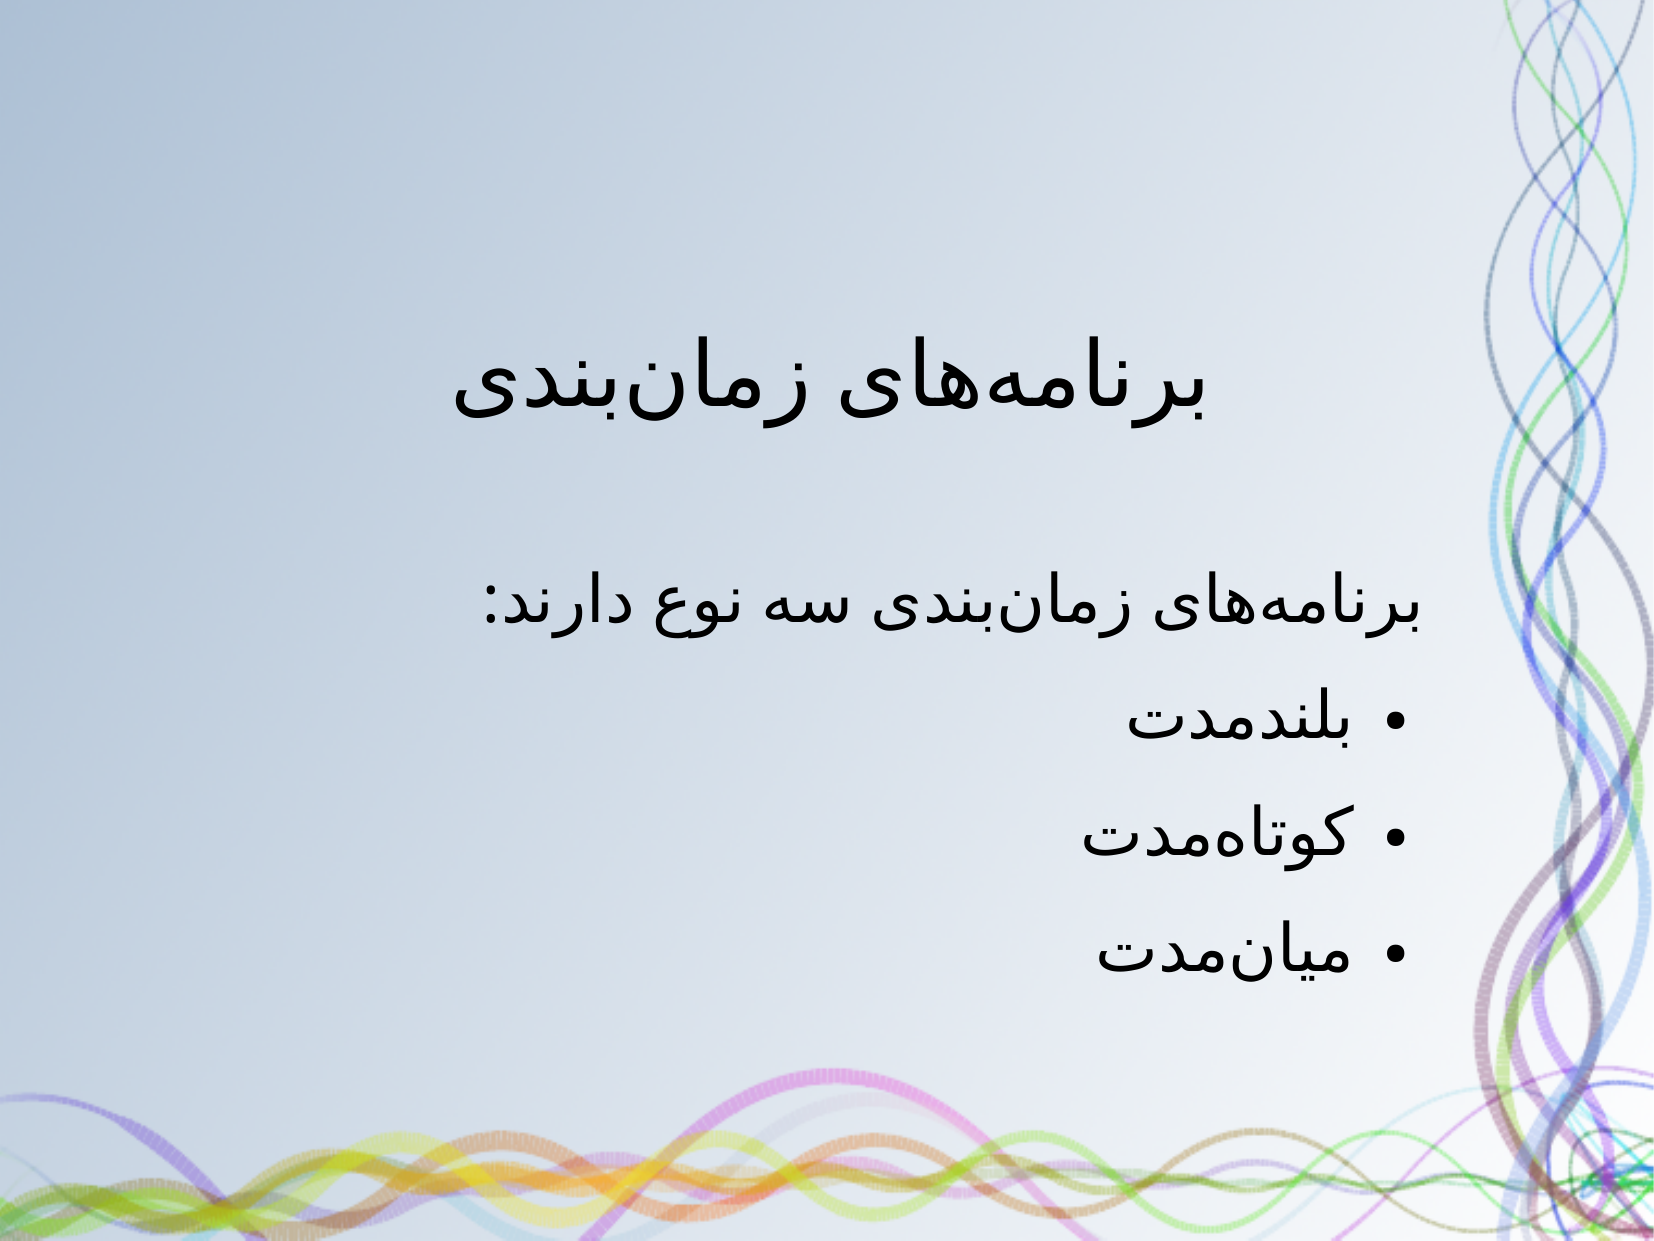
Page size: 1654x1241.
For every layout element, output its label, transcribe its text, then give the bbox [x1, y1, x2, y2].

picture [0, 0, 1654, 1241]
list برنامه‌های زمان‌بندی‌ سه نوع دارند: بلندمدت کوتاه‌مدت میان‌مدت [82, 562, 1426, 1109]
title برنامه‌های زمان‌بندی [86, 280, 1576, 488]
